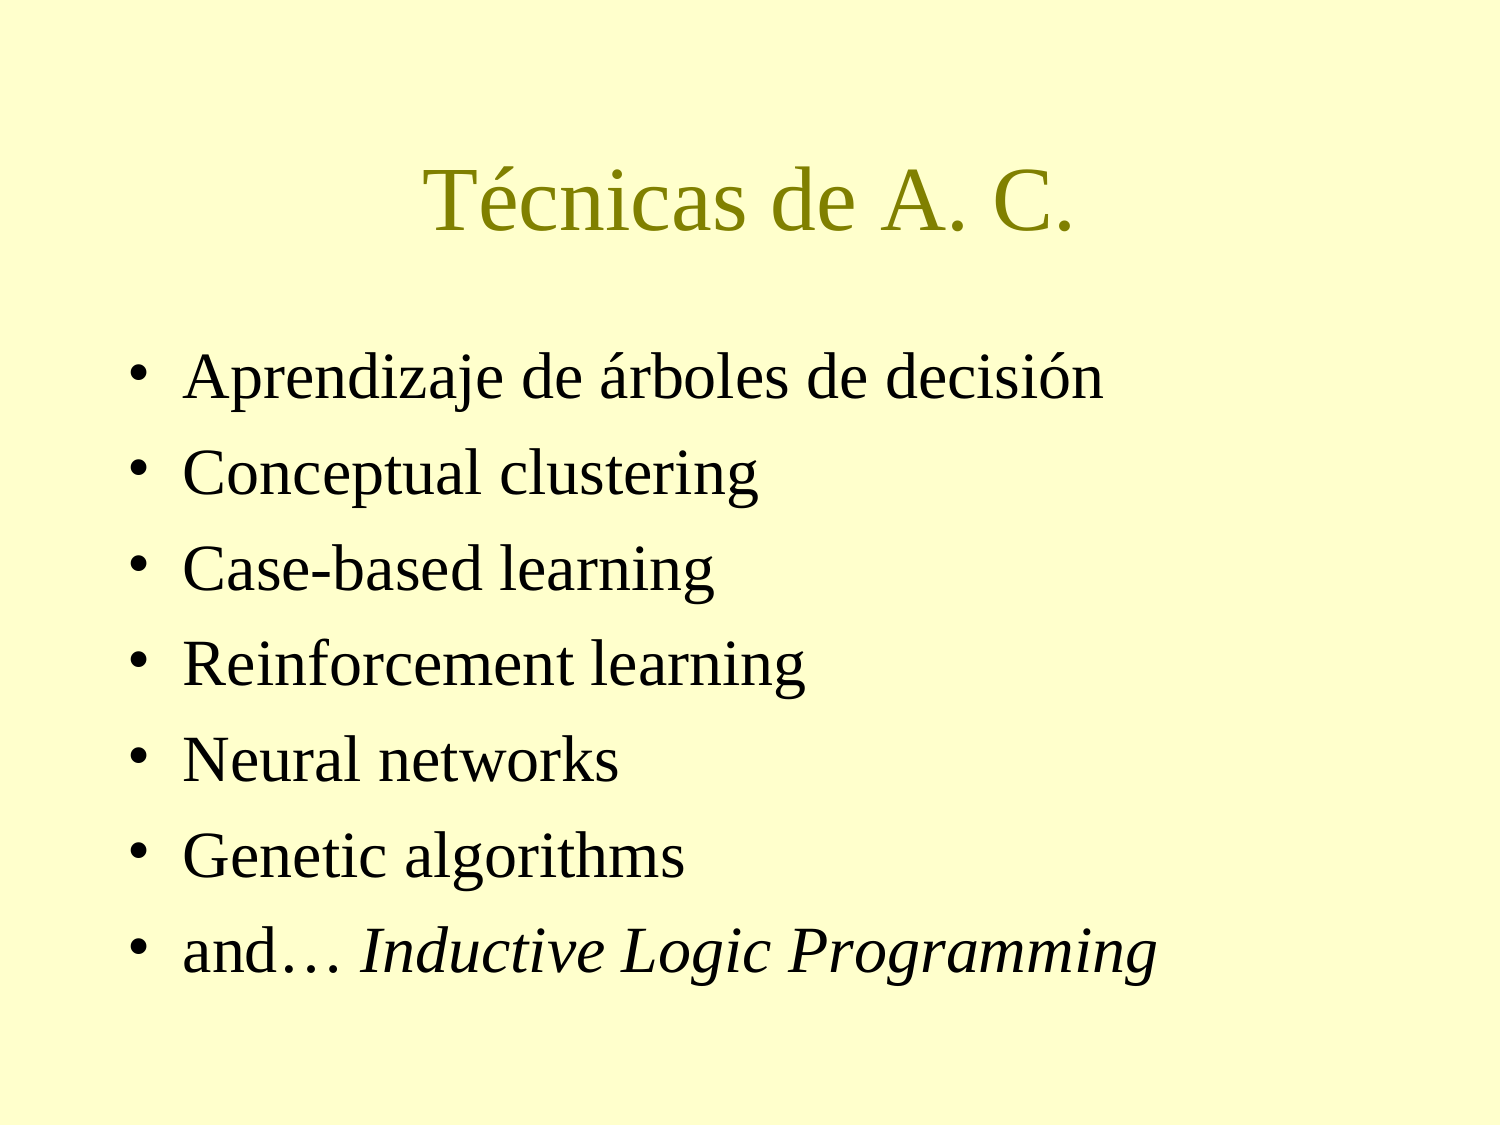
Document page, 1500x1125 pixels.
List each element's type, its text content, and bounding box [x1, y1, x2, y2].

title Técnicas de A. C. [112, 99, 1388, 288]
list Aprendizaje de árboles de decisión Conceptual clustering Case-based learning Reinforcement learning Neural networks Genetic algorithms and… Inductive Logic Programming [112, 324, 1375, 1001]
